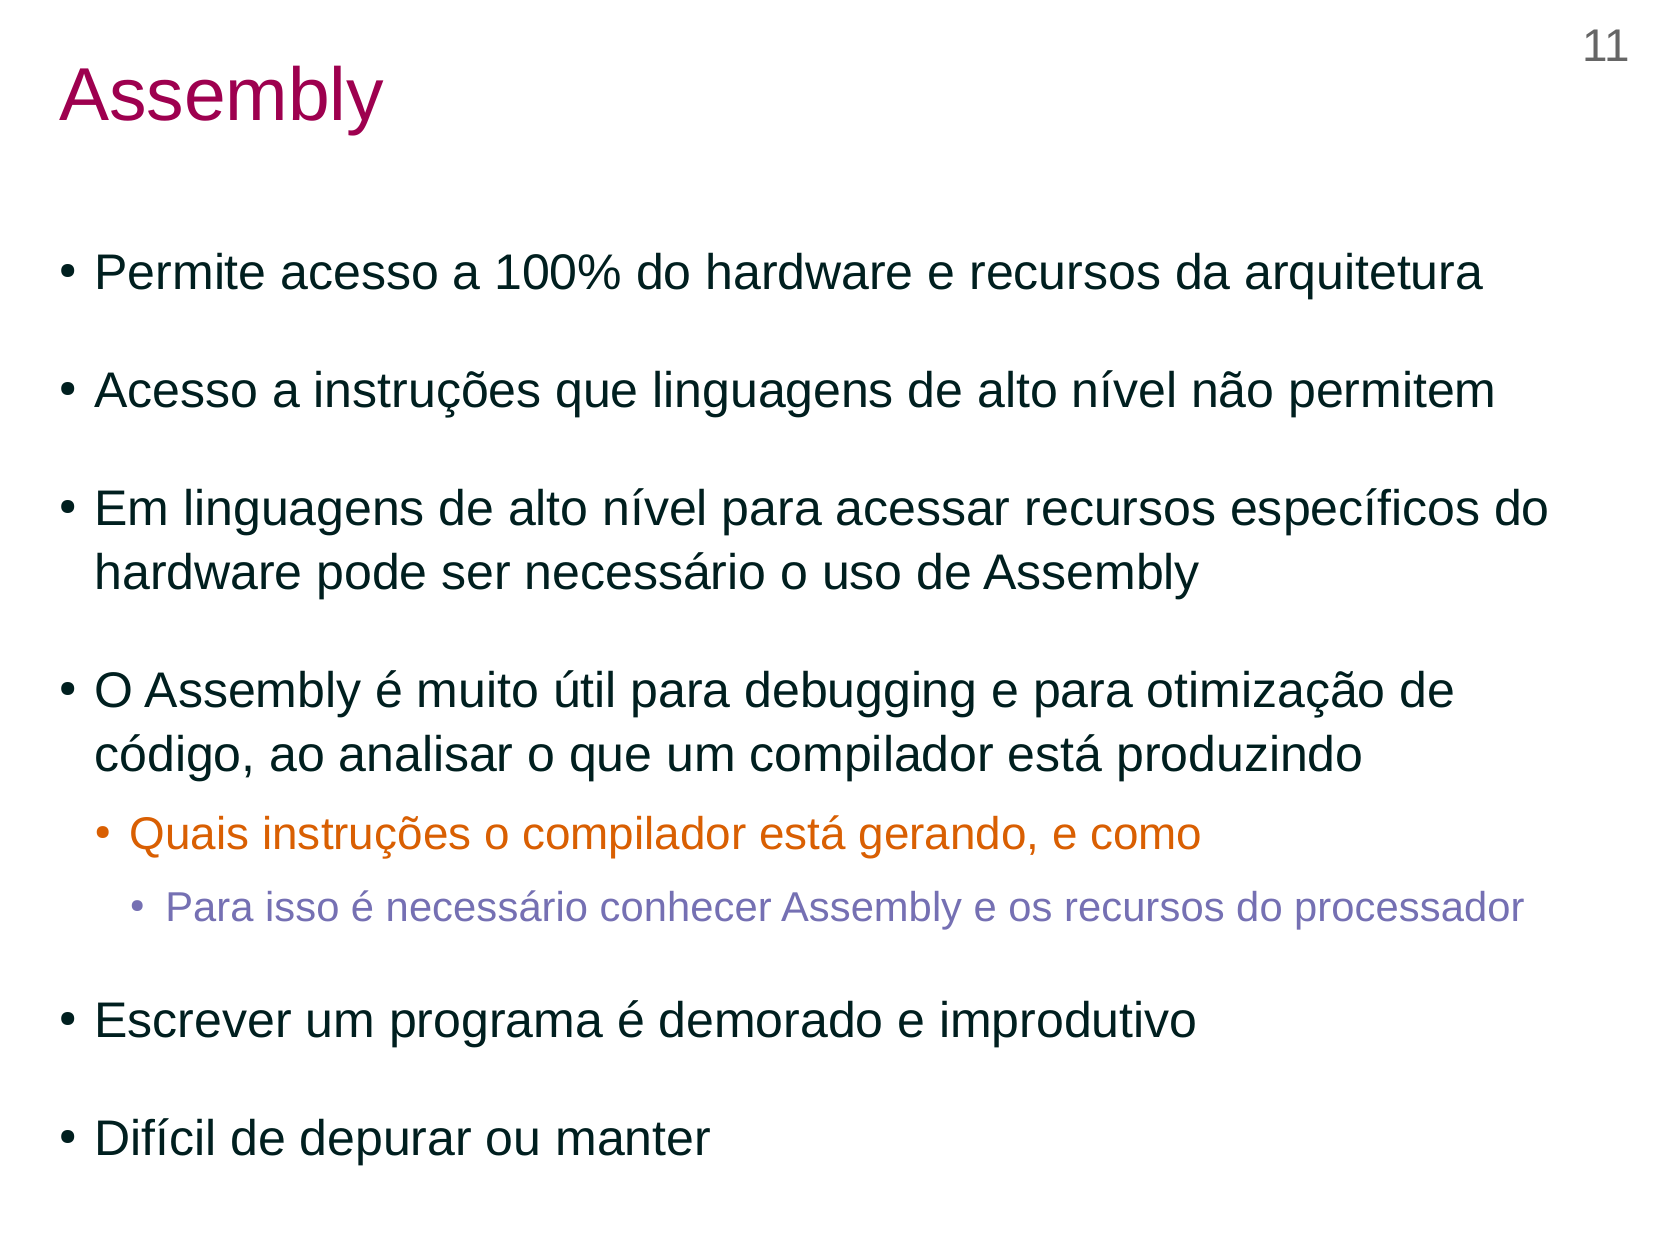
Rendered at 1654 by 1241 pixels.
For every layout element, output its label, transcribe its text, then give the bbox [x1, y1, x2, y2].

title Assembly [59, 29, 1595, 148]
list Permite acesso a 100% do hardware e recursos da arquitetura Acesso a instruções que linguagens de alto nível não permitem Em linguagens de alto nível para acessar recursos específicos do hardware pode ser necessário o uso de Assembly O Assembly é muito útil para debugging e para otimização de código, ao analisar o que um compilador está produzindo Quais instruções o compilador está gerando, e como Para isso é necessário conhecer Assembly e os recursos do processador Escrever um programa é demorado e improdutivo Difícil de depurar ou manter [59, 236, 1595, 1211]
